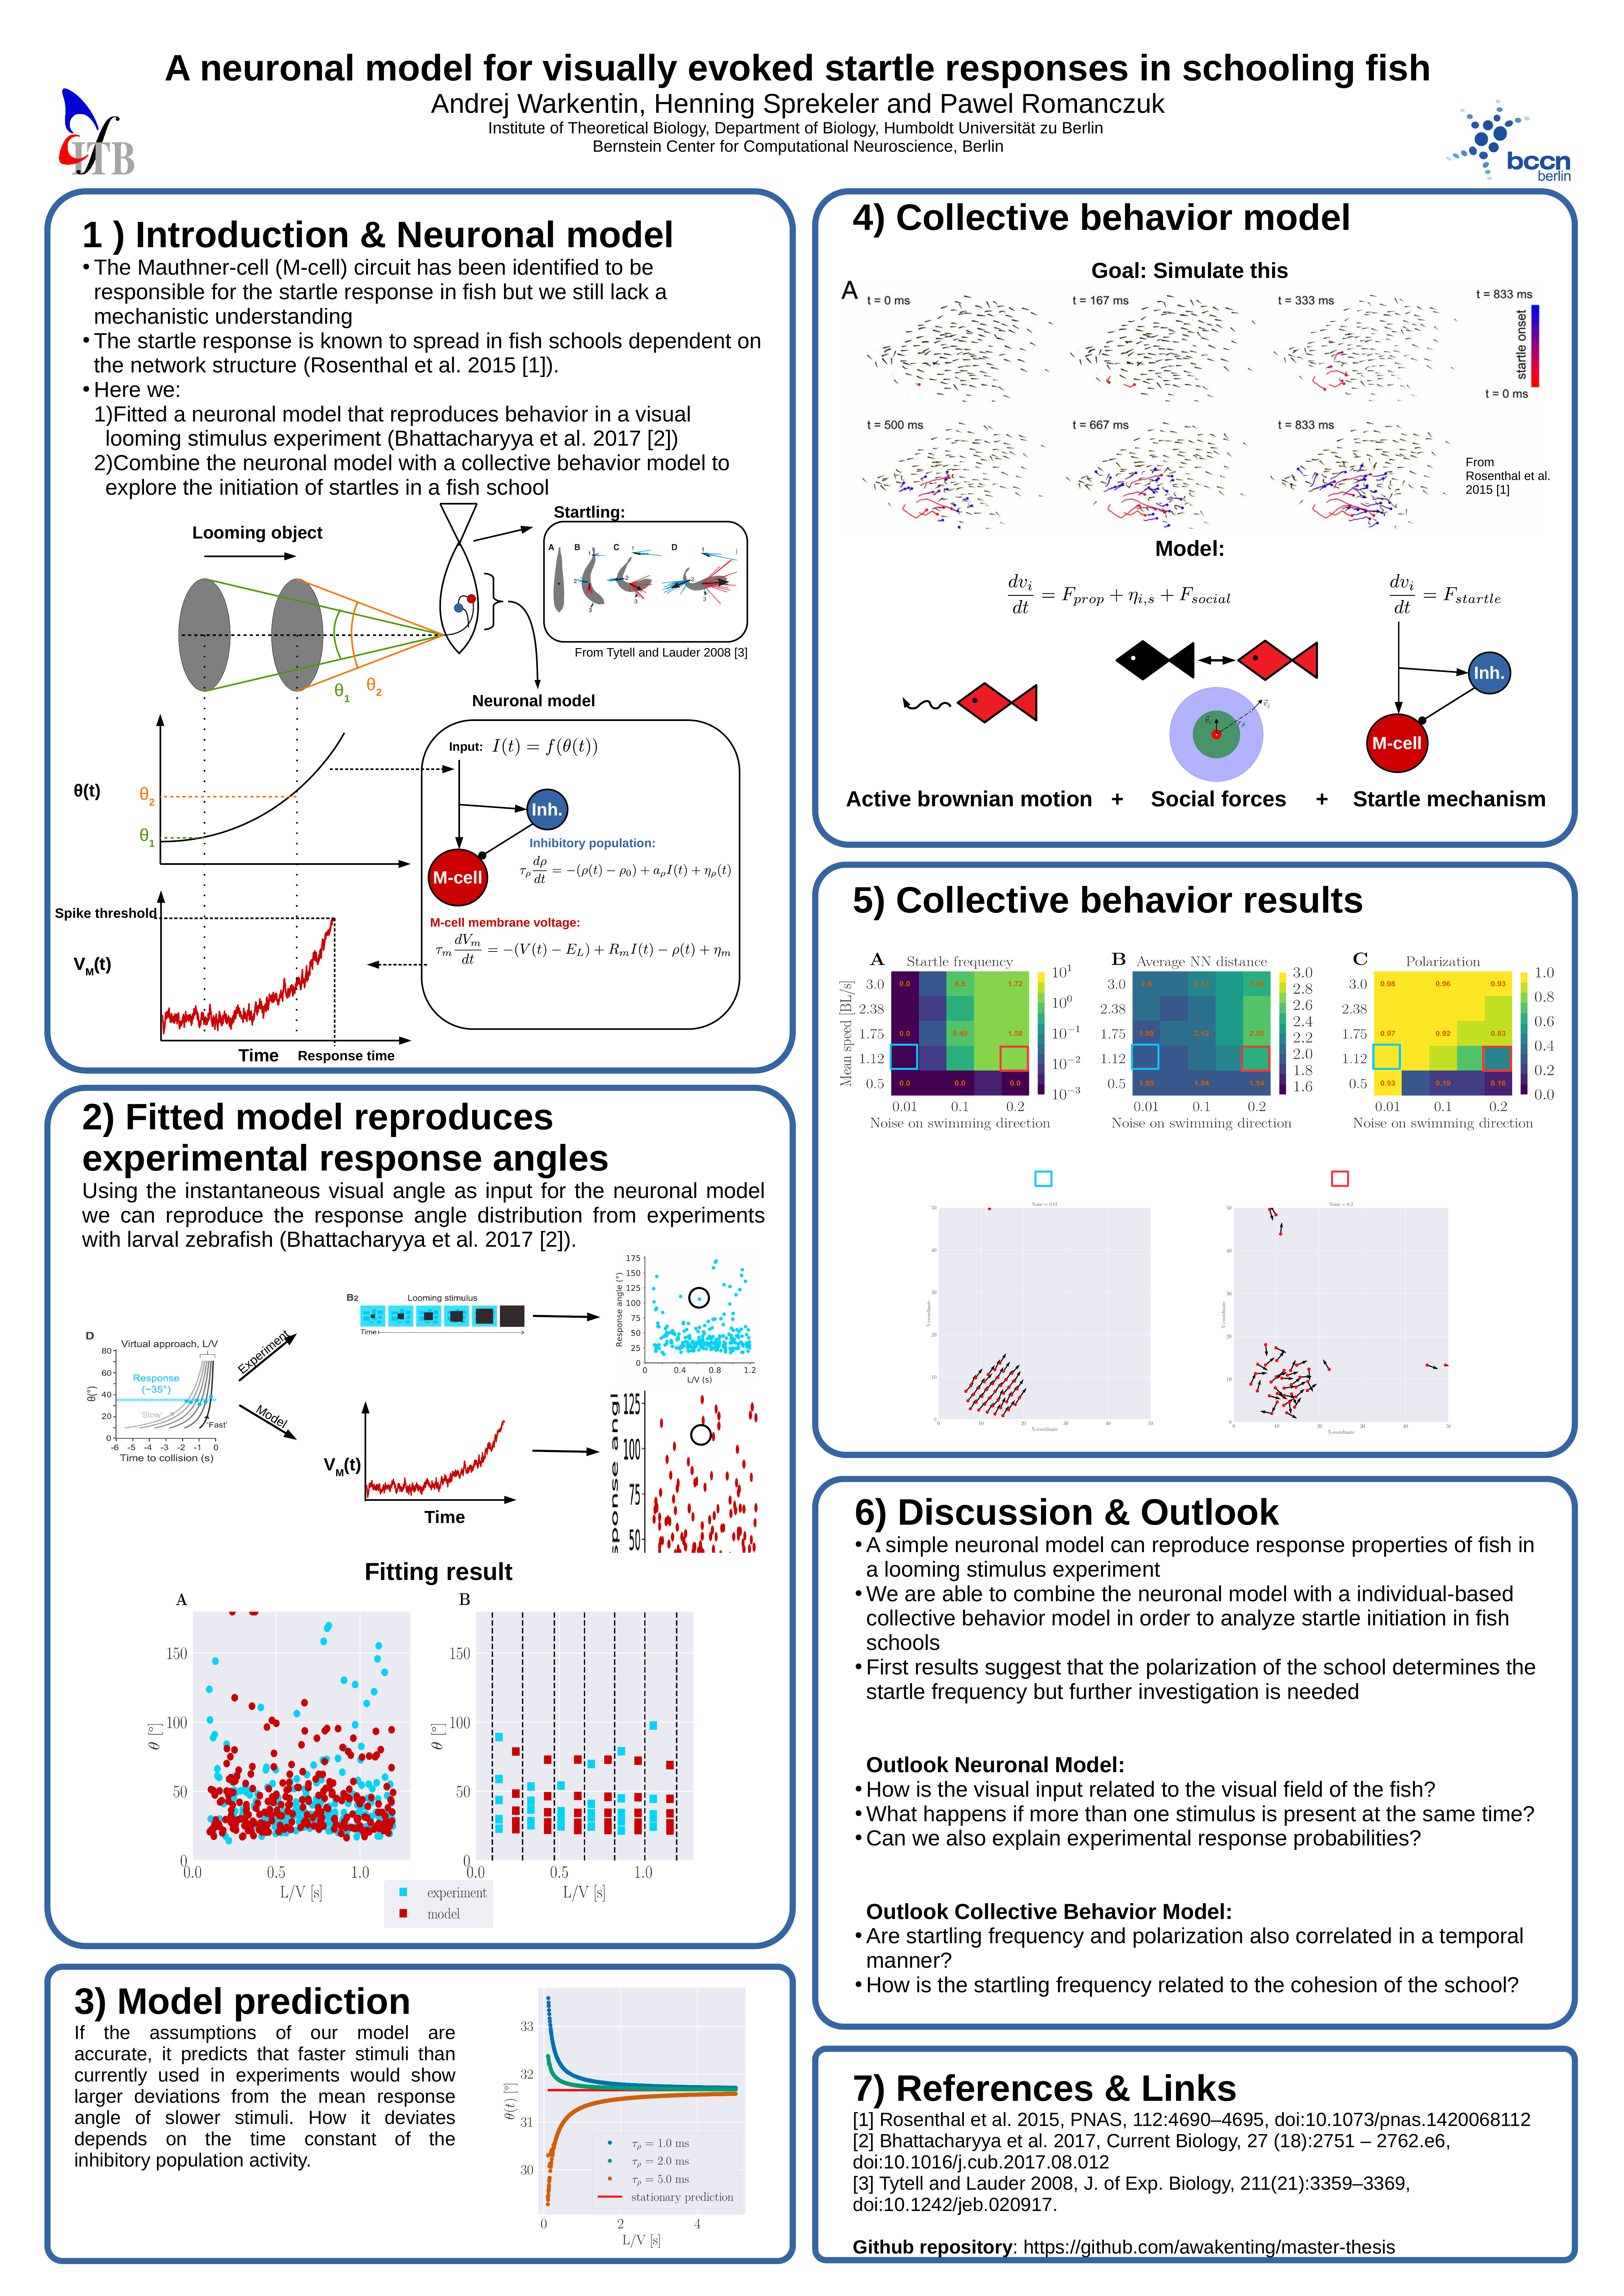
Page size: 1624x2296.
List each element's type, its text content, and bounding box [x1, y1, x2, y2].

text_box Startle mechanism [1436, 836, 1564, 850]
picture [143, 1585, 699, 1934]
text_box VM(t) [366, 1452, 374, 1481]
picture [1218, 1200, 1453, 1437]
text_box + [1003, 845, 1208, 850]
text_box [815, 1479, 1575, 2027]
text_box From Tytell and Lauder 2008 [3] [793, 643, 798, 709]
text_box [47, 1967, 793, 2261]
text_box From Rosenthal et al. 2015 [1] [1575, 453, 1583, 499]
picture [500, 1986, 747, 2252]
picture [79, 1327, 233, 1466]
text_box 6) Discussion & Outlook A simple neuronal model can reproduce response properties of fish in a looming stimulus experiment We are able to combine the neuronal model with a individual-based collective behavior model in order to analyze startle initiation in fish schools First results suggest that the polarization of the school determines the startle frequency but further investigation is needed Outlook Neuronal Model: How is the visual input related to the visual field of the fish? What happens if more than one stimulus is present at the same time? Can we also explain experimental response probabilities? Outlook Collective Behavior Model: Are startling frequency and polarization also correlated in a temporal manner? How is the startling frequency related to the cohesion of the school? [850, 2027, 1543, 2038]
text_box Inh. [1469, 652, 1511, 694]
text_box + [1208, 845, 1436, 850]
text_box M-cell [1367, 714, 1428, 772]
text_box Time [419, 1505, 494, 1532]
picture [615, 1253, 758, 1386]
text_box Response time [293, 1071, 438, 1088]
picture [366, 1501, 511, 1505]
picture [366, 1420, 511, 1499]
text_box 3) Model prediction If the assumptions of our model are accurate, it predicts that faster stimuli than currently used in experiments would show larger deviations from the mean response angle of slower stimuli. How it deviates depends on the time constant of the inhibitory population activity. [69, 1978, 461, 2242]
text_box VM(t) [69, 951, 161, 988]
text_box Active brownian motion [837, 843, 1003, 850]
text_box [47, 191, 793, 1071]
picture [1523, 95, 1573, 183]
text_box [815, 191, 1575, 845]
picture [923, 1200, 1155, 1434]
text_box Model: [1076, 534, 1305, 599]
picture [56, 85, 74, 177]
text_box [815, 2048, 1575, 2260]
text_box Fitting result [296, 1555, 581, 1585]
text_box VM(t) [319, 1452, 365, 1481]
text_box Time [233, 1071, 293, 1081]
title A neuronal model for visually evoked startle responses in schooling fish Andrej Warkentin, Henning Sprekeler and Pawel Romanczuk Institute of Theoretical Biology, Department of Biology, Humboldt Universität zu Berlin Bernstein Center for Computational Neuroscience, Berlin [74, 19, 1523, 184]
picture [339, 1288, 557, 1340]
text_box [47, 1088, 793, 1946]
text_box [815, 865, 1575, 1455]
picture [608, 1391, 773, 1553]
